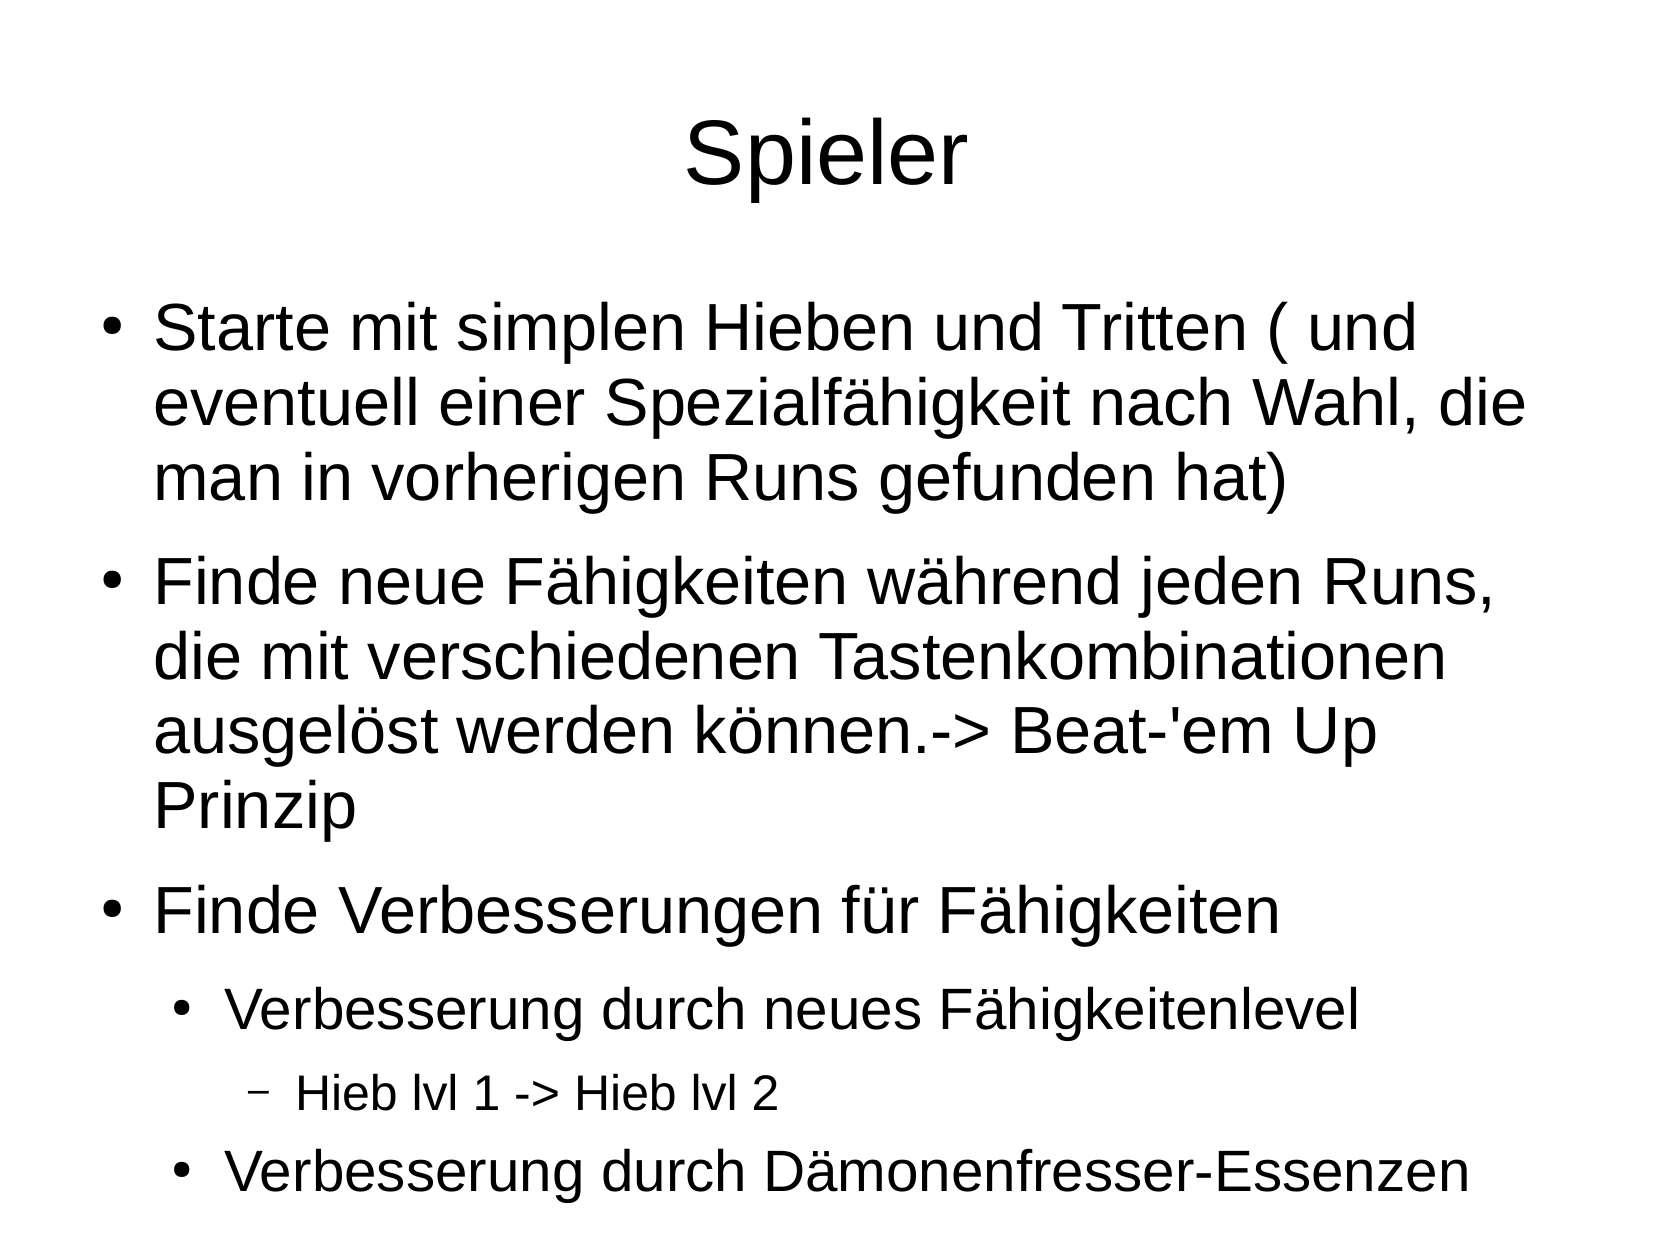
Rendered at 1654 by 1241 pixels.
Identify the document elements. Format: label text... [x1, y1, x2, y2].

title Spieler [82, 49, 1571, 257]
list Starte mit simplen Hieben und Tritten ( und eventuell einer Spezialfähigkeit nach Wahl, die man in vorherigen Runs gefunden hat) Finde neue Fähigkeiten während jeden Runs, die mit verschiedenen Tastenkombinationen ausgelöst werden können.-> Beat-'em Up Prinzip Finde Verbesserungen für Fähigkeiten Verbesserung durch neues Fähigkeitenlevel Hieb lvl 1 -> Hieb lvl 2 Verbesserung durch Dämonenfresser-Essenzen [82, 290, 1571, 1204]
